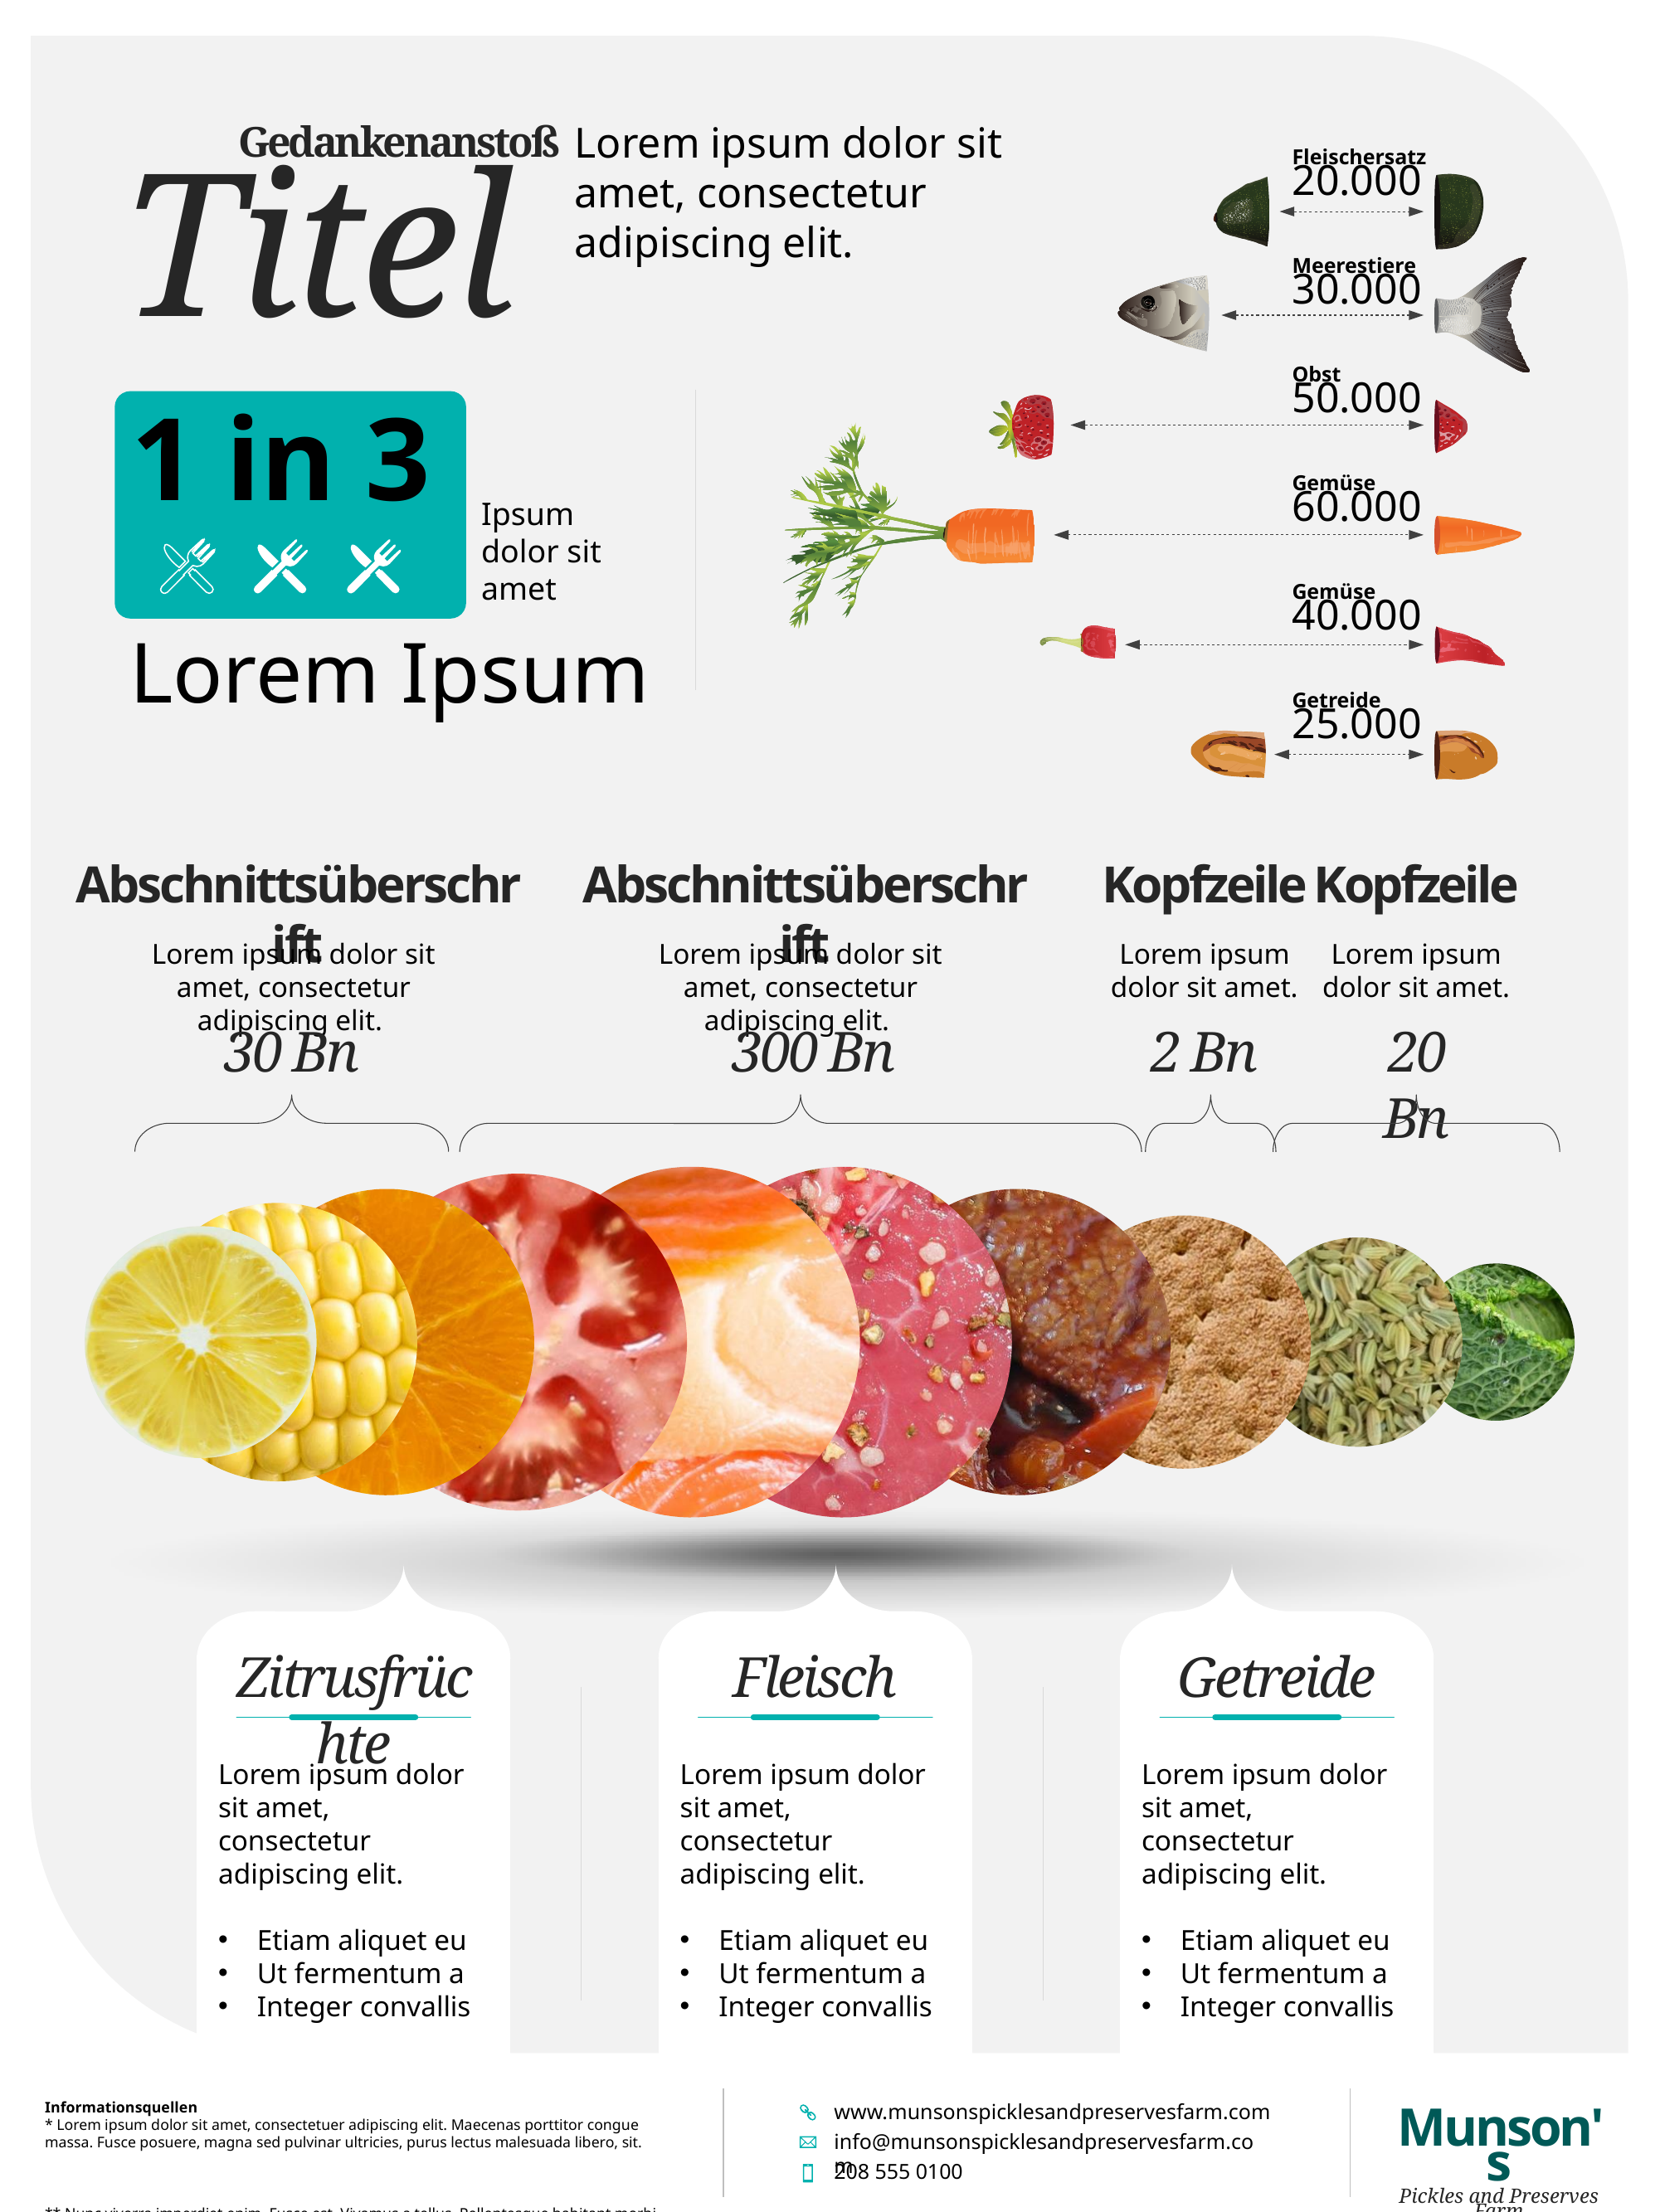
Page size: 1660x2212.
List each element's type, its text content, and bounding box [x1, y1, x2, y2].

text_box Abschnittsüberschrift [70, 852, 526, 921]
text_box Gemüse 60.000 [1292, 459, 1434, 532]
text_box Getreide 25.000 [1292, 677, 1424, 750]
picture [1434, 257, 1531, 373]
picture [1117, 275, 1210, 352]
text_box Abschnittsüberschrift [577, 852, 1033, 921]
picture [1213, 177, 1270, 247]
picture [341, 533, 407, 600]
picture [796, 2101, 820, 2124]
text_box Zitrusfrüchte [226, 1641, 480, 1710]
text_box Lorem ipsum dolor sit amet, consectetur adipiscing elit. Etiam aliquet eu Ut fermentum a Integer convallis [679, 1757, 951, 1992]
text_box Lorem ipsum dolor sit amet. [1103, 936, 1307, 1004]
picture [1434, 173, 1484, 250]
text_box Meerestiere 30.000 [1292, 243, 1445, 316]
picture [1434, 400, 1468, 454]
text_box Munson's Pickles and Preserves Farm [1391, 2107, 1607, 2175]
text_box Informationsquellen * Lorem ipsum dolor sit amet, consectetuer adipiscing elit. Maecenas porttitor congue massa. Fusce posuere, magna sed pulvinar ultricies, purus lectus malesuada libero, sit. ** Nunc viverra imperdiet enim. Fusce est. Vivamus a tellus. Pellentesque habitant morbi tristique senectus et netus et malesuada fames ac turpis egestas. Proin pharetra nonummy pede. Mauris et orci. [45, 2098, 680, 2190]
text_box [1120, 1563, 1434, 2057]
picture [783, 394, 1054, 630]
picture [154, 533, 221, 600]
picture [1434, 625, 1506, 667]
picture [797, 2132, 819, 2153]
text_box Kopfzeile [1068, 852, 1279, 921]
text_box Kopfzeile [1279, 852, 1554, 921]
text_box info@munsonspicklesandpreservesfarm.com [834, 2128, 1270, 2155]
picture [248, 533, 314, 600]
text_box www.munsonspicklesandpreservesfarm.com [834, 2098, 1284, 2125]
text_box Gedankenanstoß [238, 115, 577, 184]
picture [797, 2162, 819, 2184]
picture [1190, 730, 1266, 778]
text_box Obst 50.000 [1292, 352, 1434, 424]
text_box Lorem Ipsum [129, 620, 720, 721]
picture [1434, 516, 1521, 555]
text_box Lorem ipsum dolor sit amet, consectetur adipiscing elit. Etiam aliquet eu Ut fermentum a Integer convallis [218, 1757, 489, 1992]
text_box [84, 1166, 1575, 1506]
picture [1434, 730, 1498, 780]
text_box Ipsum dolor sit amet [481, 494, 629, 608]
text_box [197, 1563, 511, 2057]
text_box Getreide [1150, 1641, 1404, 1710]
picture [1039, 625, 1117, 659]
text_box Fleisch [689, 1641, 942, 1710]
text_box 300 Bn [687, 1016, 941, 1086]
text_box Titel [121, 118, 553, 304]
text_box Lorem ipsum dolor sit amet, consectetur adipiscing elit. [618, 936, 983, 1004]
text_box Lorem ipsum dolor sit amet. [1307, 936, 1526, 1004]
text_box 208 555 0100 [834, 2157, 1093, 2185]
text_box [658, 1563, 972, 2057]
text_box Lorem ipsum dolor sit amet, consectetur adipiscing elit. [574, 116, 1019, 268]
text_box [114, 391, 466, 619]
text_box Fleischersatz 20.000 [1292, 134, 1468, 207]
text_box Lorem ipsum dolor sit amet, consectetur adipiscing elit. [111, 936, 476, 1004]
picture [111, 1506, 1584, 1621]
text_box 2 Bn [1137, 1016, 1273, 1086]
text_box Gemüse 40.000 [1292, 568, 1435, 641]
text_box 1 in 3 [131, 386, 722, 525]
text_box Lorem ipsum dolor sit amet, consectetur adipiscing elit. Etiam aliquet eu Ut fermentum a Integer convallis [1142, 1757, 1413, 1992]
text_box 20 Bn [1349, 1016, 1484, 1086]
text_box 30 Bn [165, 1016, 419, 1086]
